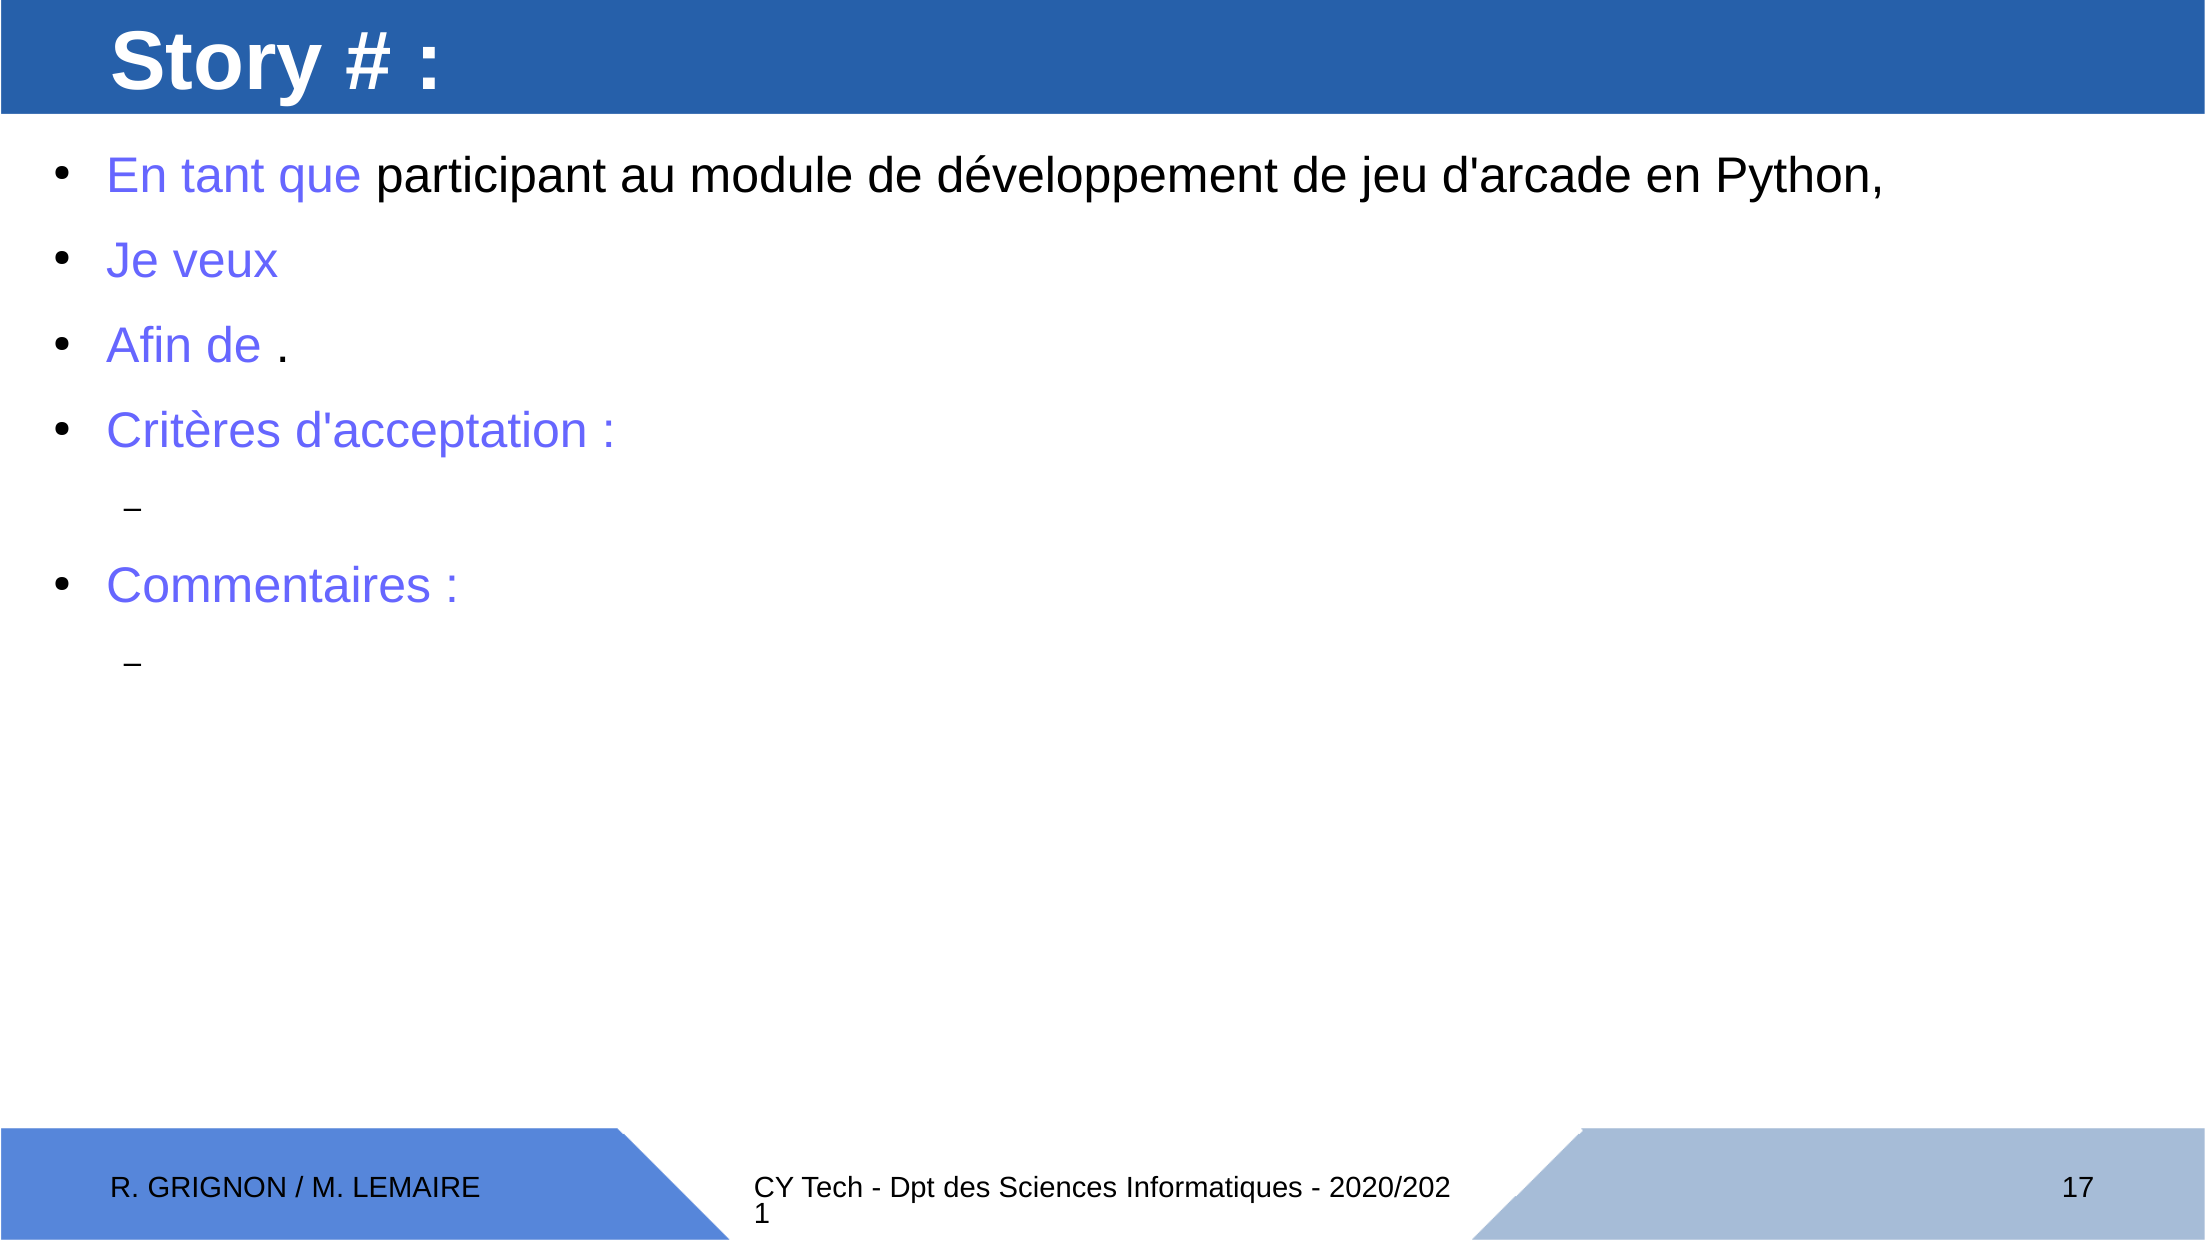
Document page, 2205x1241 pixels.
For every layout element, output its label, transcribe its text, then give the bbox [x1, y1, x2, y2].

title Story # : [110, 49, 2095, 217]
picture [0, 0, 2205, 1241]
list En tant que participant au module de développement de jeu d'arcade en Python, Je veux Afin de . Critères d'acceptation : Commentaires : [35, 217, 2186, 1087]
